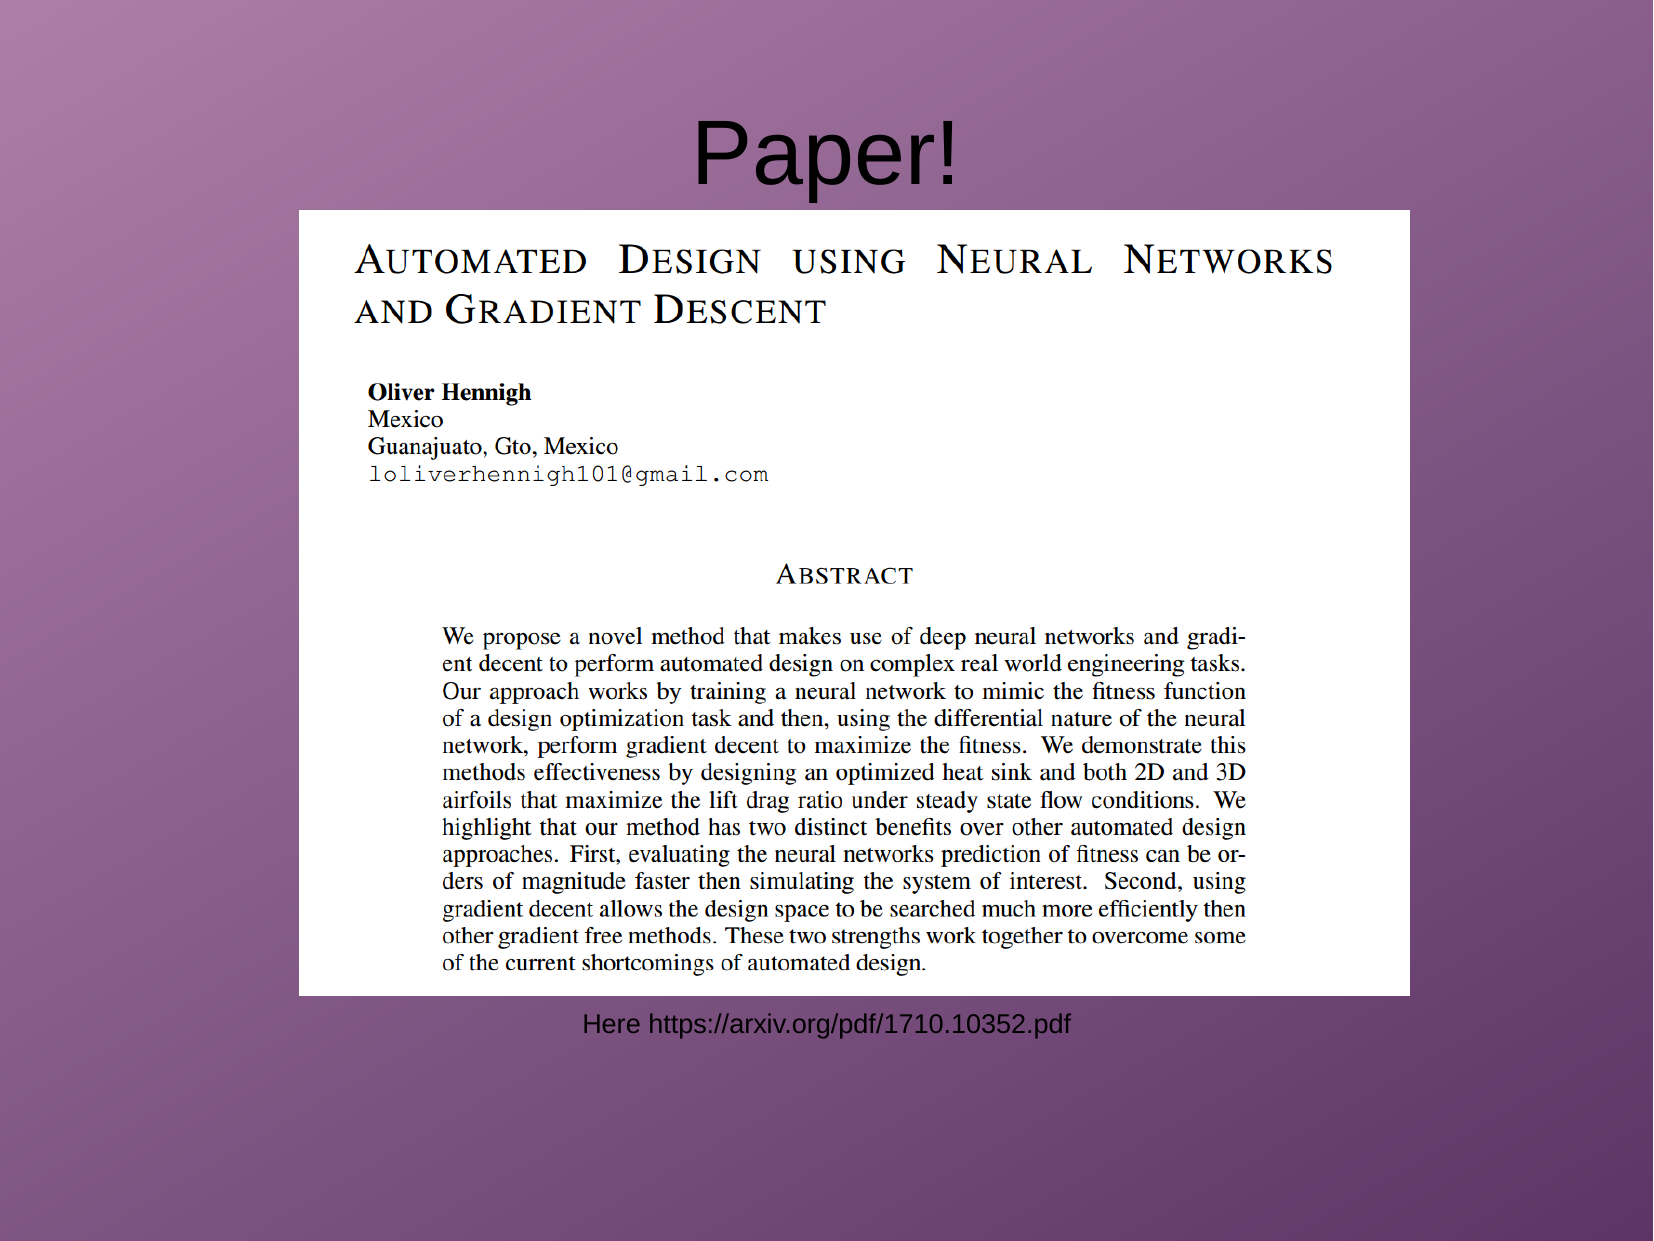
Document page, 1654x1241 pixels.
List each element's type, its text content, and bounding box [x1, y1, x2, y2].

subtitle Here https://arxiv.org/pdf/1710.10352.pdf [82, 260, 1571, 1040]
picture [299, 210, 1410, 996]
title Paper! [82, 49, 1571, 257]
